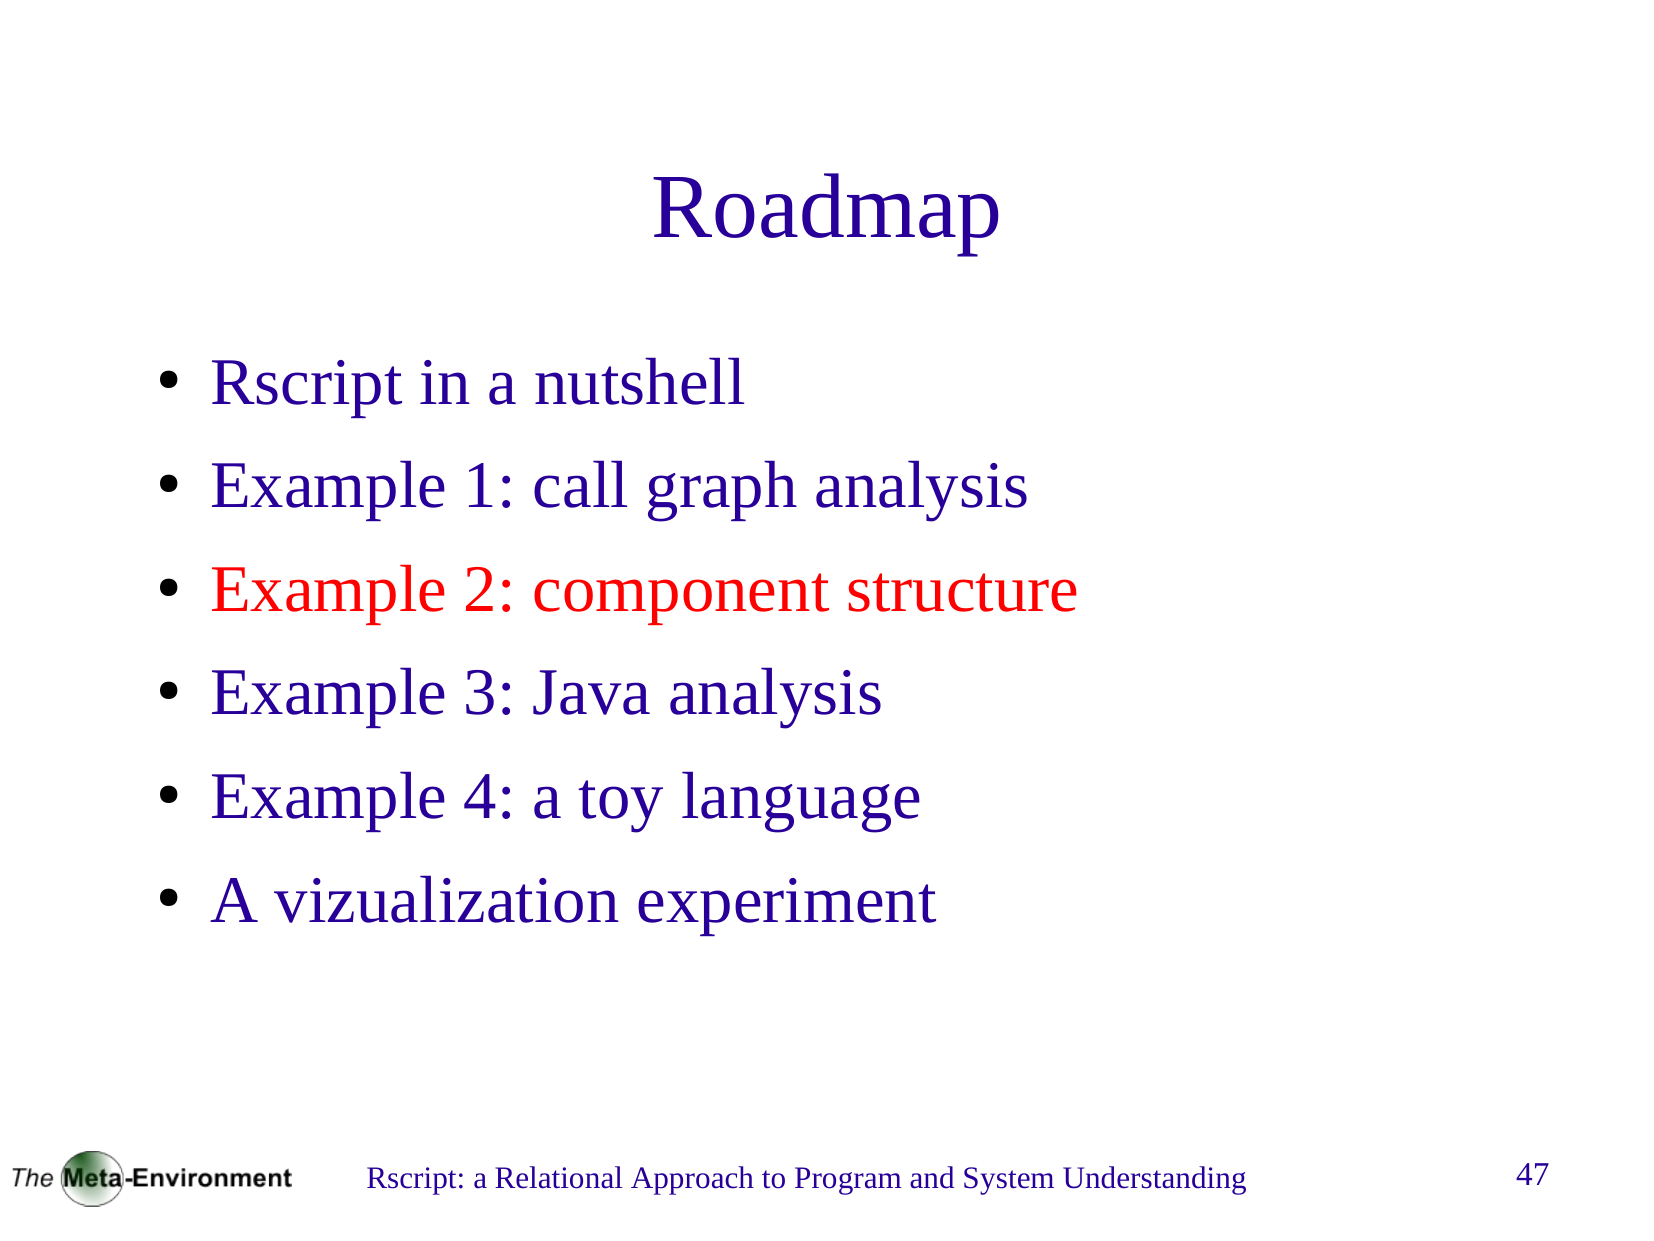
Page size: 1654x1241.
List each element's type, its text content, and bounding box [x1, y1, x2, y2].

list Rscript in a nutshell Example 1: call graph analysis Example 2: component structure Example 3: Java analysis Example 4: a toy language A vizualization experiment [121, 344, 1534, 1127]
picture [12, 1151, 292, 1207]
title Roadmap [121, 96, 1534, 317]
